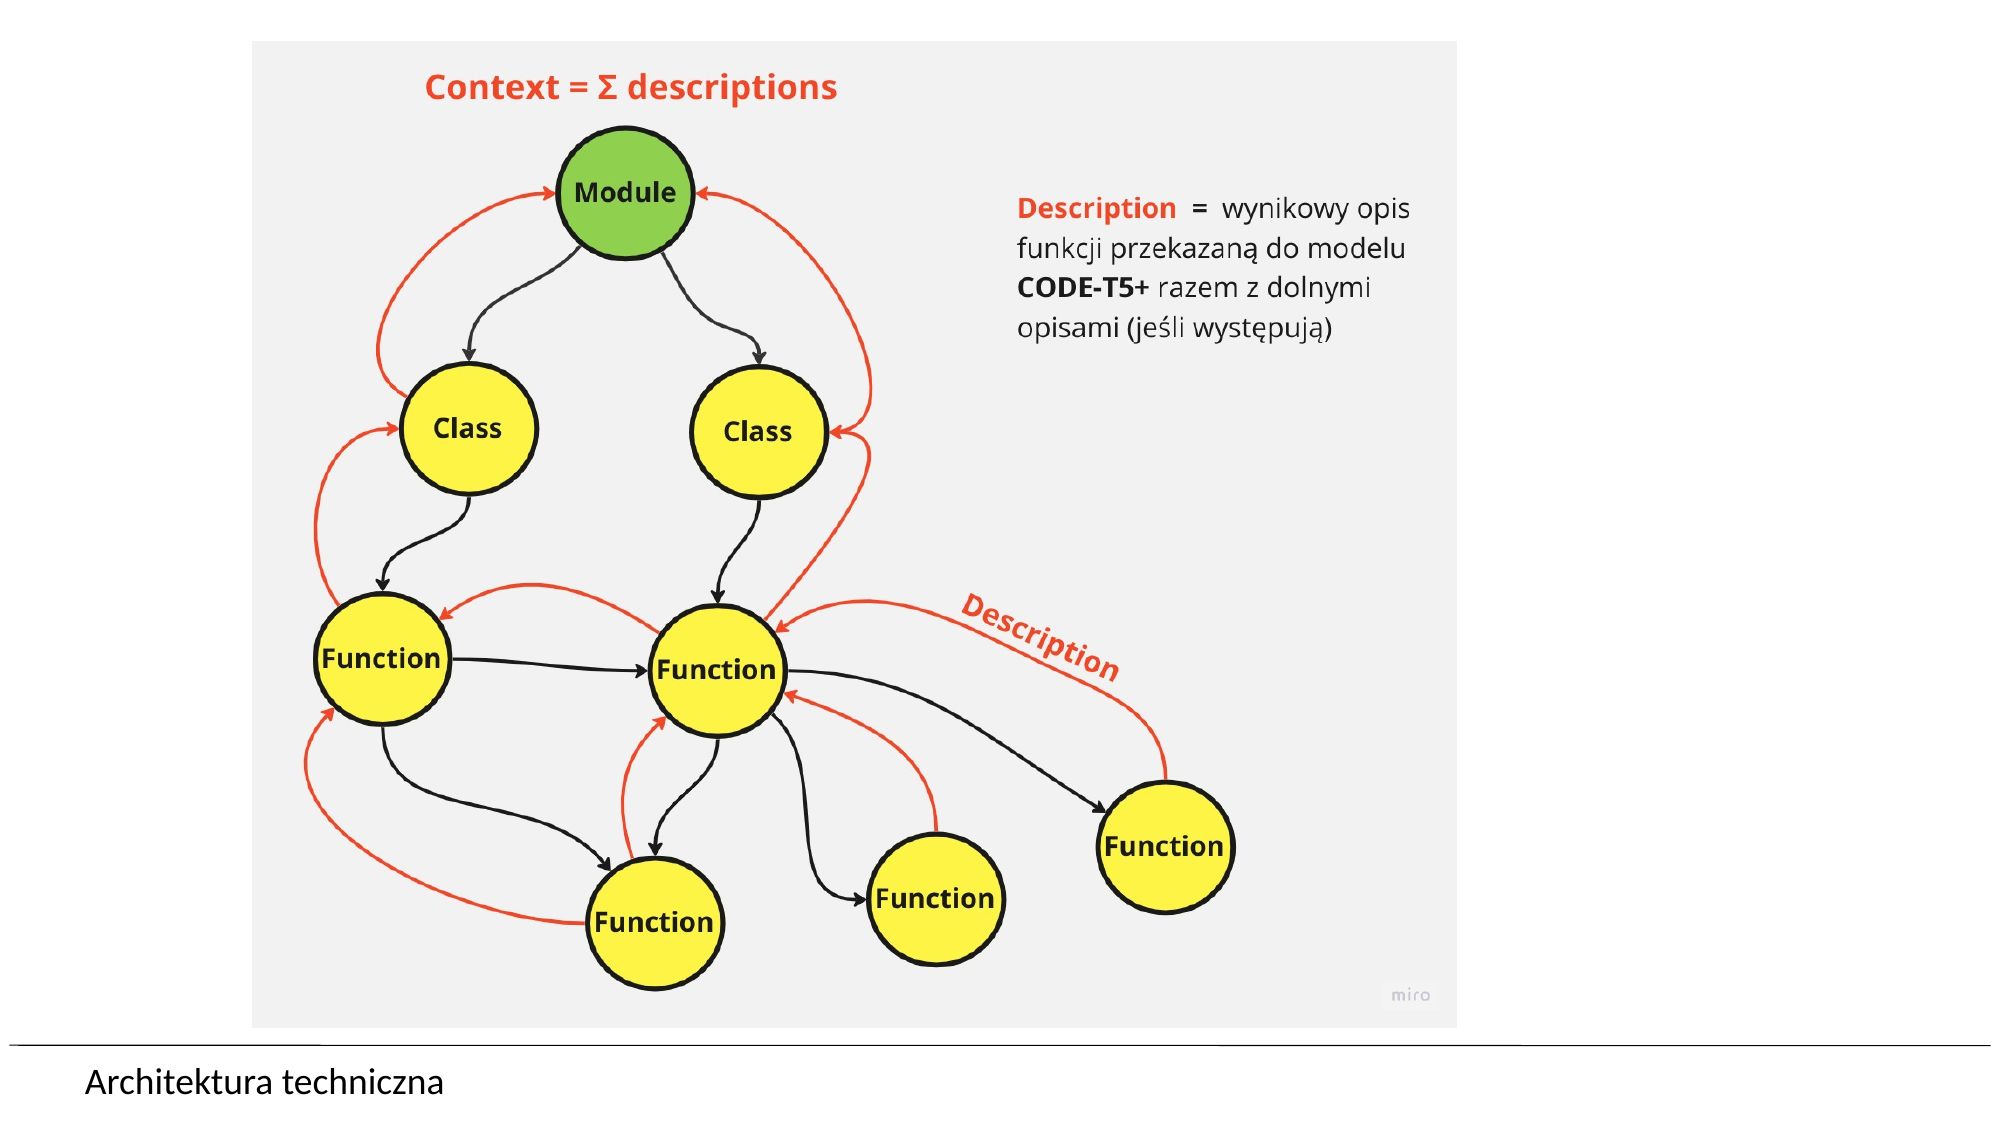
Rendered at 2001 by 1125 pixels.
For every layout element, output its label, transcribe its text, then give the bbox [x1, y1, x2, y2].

picture [252, 41, 1457, 1028]
text_box Architektura techniczna [69, 1049, 855, 1111]
